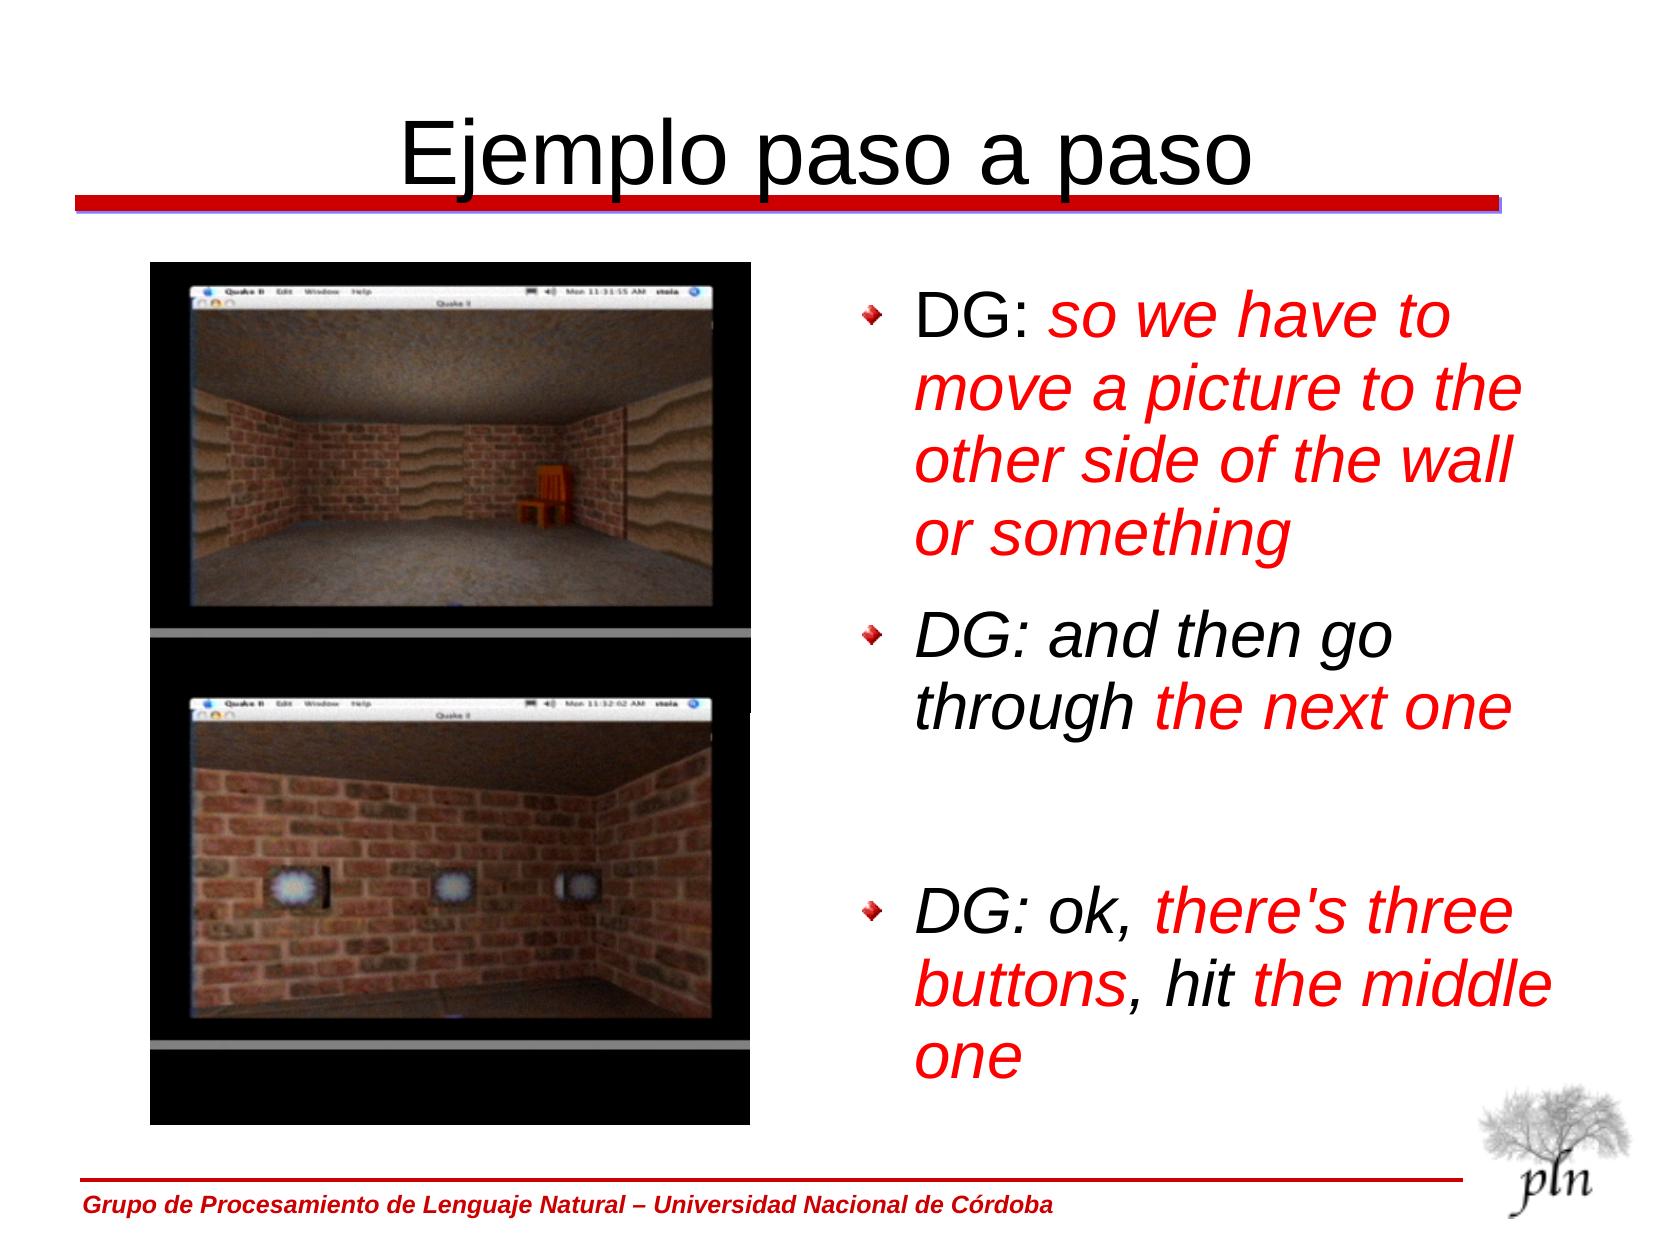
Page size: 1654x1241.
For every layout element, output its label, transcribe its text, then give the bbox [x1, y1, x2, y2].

list DG: so we have to move a picture to the other side of the wall or something DG: and then go through the next one DG: ok, there's three buttons, hit the middle one [845, 278, 1572, 1097]
picture [82, 262, 809, 1125]
title Ejemplo paso a paso [82, 49, 1571, 257]
picture [1477, 1083, 1635, 1219]
